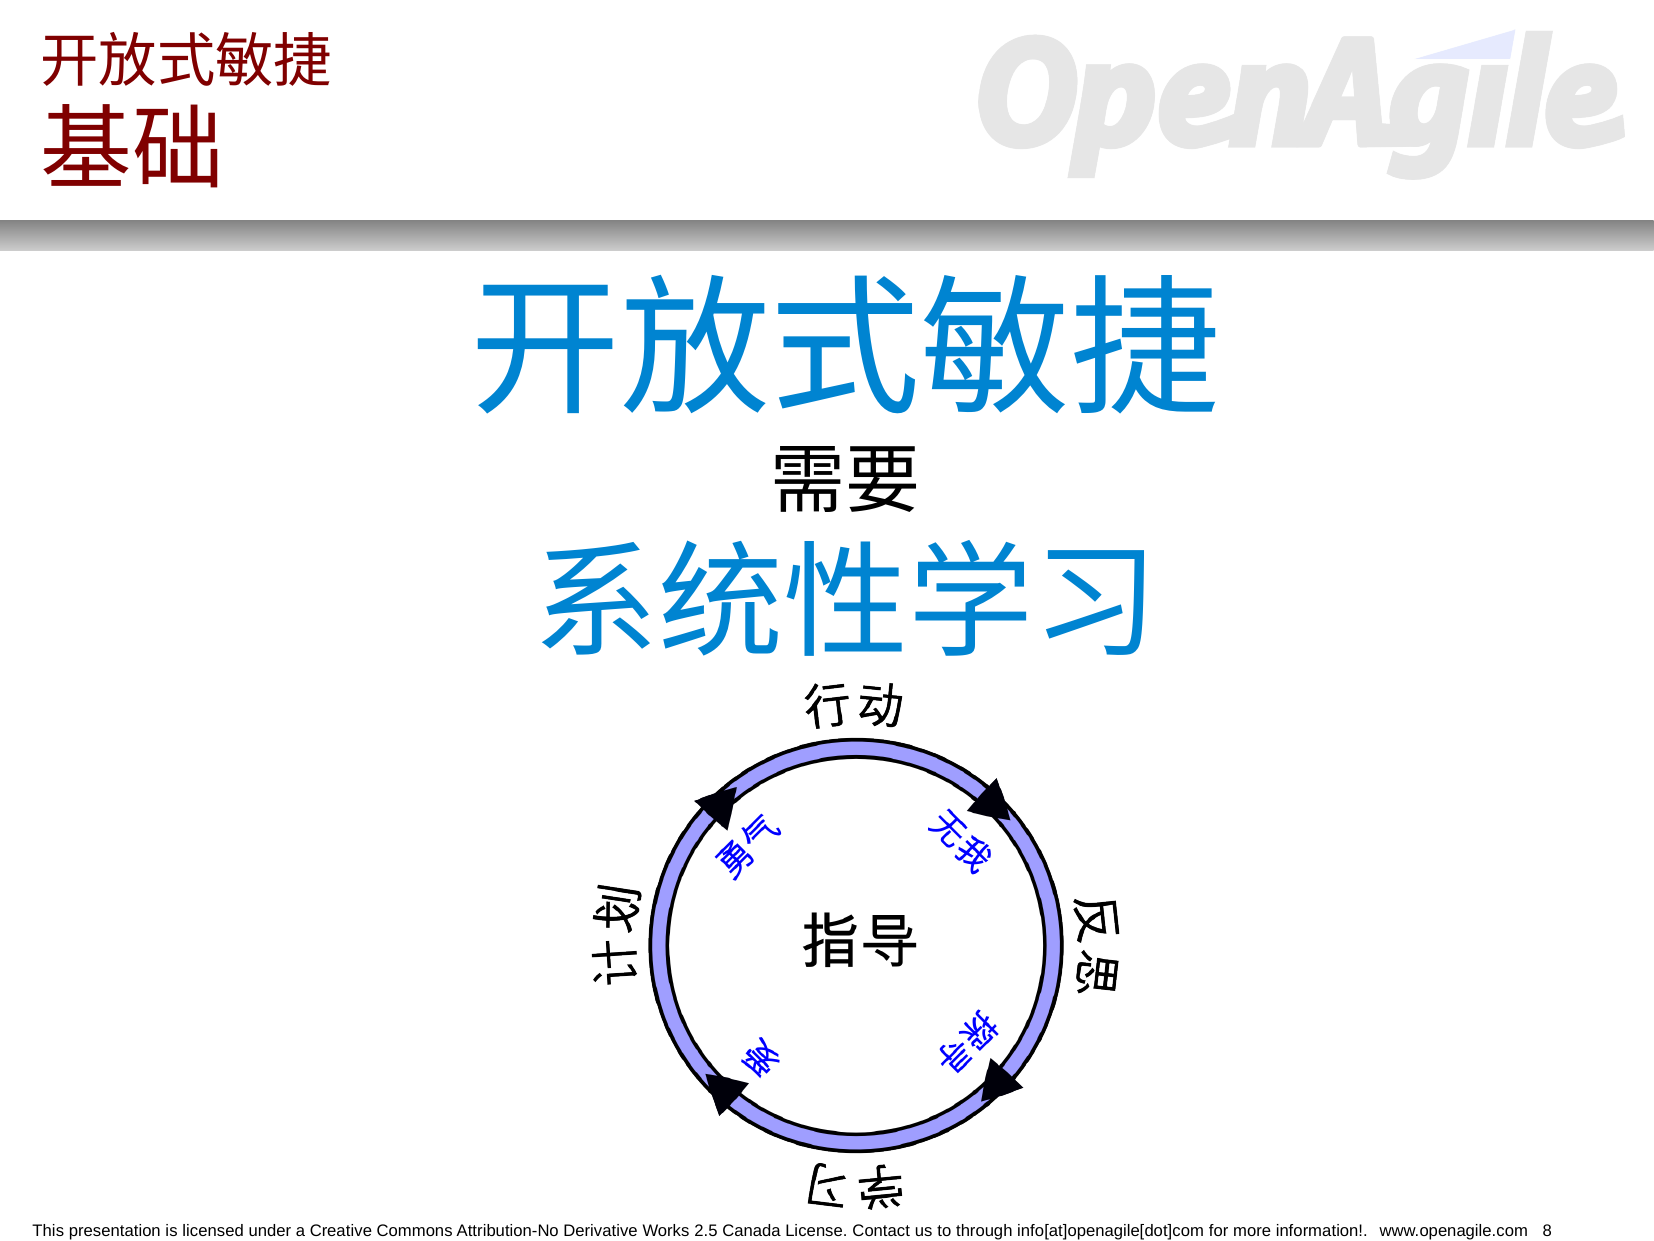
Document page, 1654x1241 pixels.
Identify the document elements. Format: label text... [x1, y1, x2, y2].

list 开放式敏捷 需要 系统性学习 [37, 251, 1654, 762]
picture [590, 679, 1120, 1211]
title 开放式敏捷 基础 [40, 26, 1654, 204]
